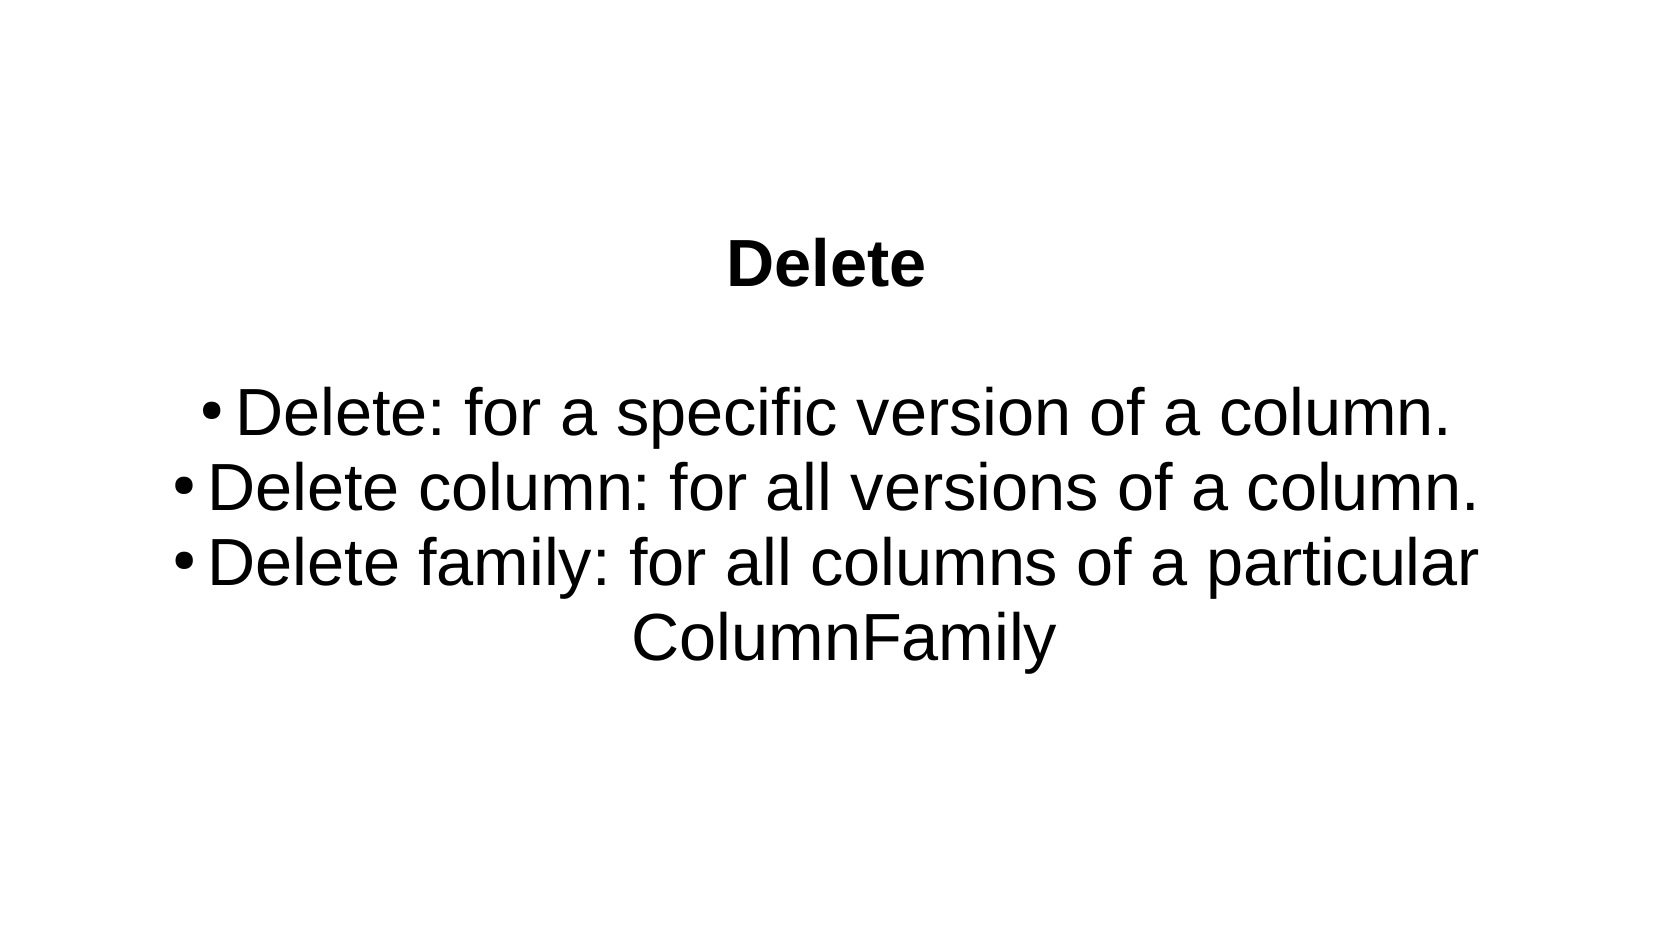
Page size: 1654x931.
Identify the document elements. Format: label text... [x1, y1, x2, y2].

subtitle Delete Delete: for a specific version of a column. Delete column: for all versions of a column. Delete family: for all columns of a particular ColumnFamily [82, 75, 1571, 826]
